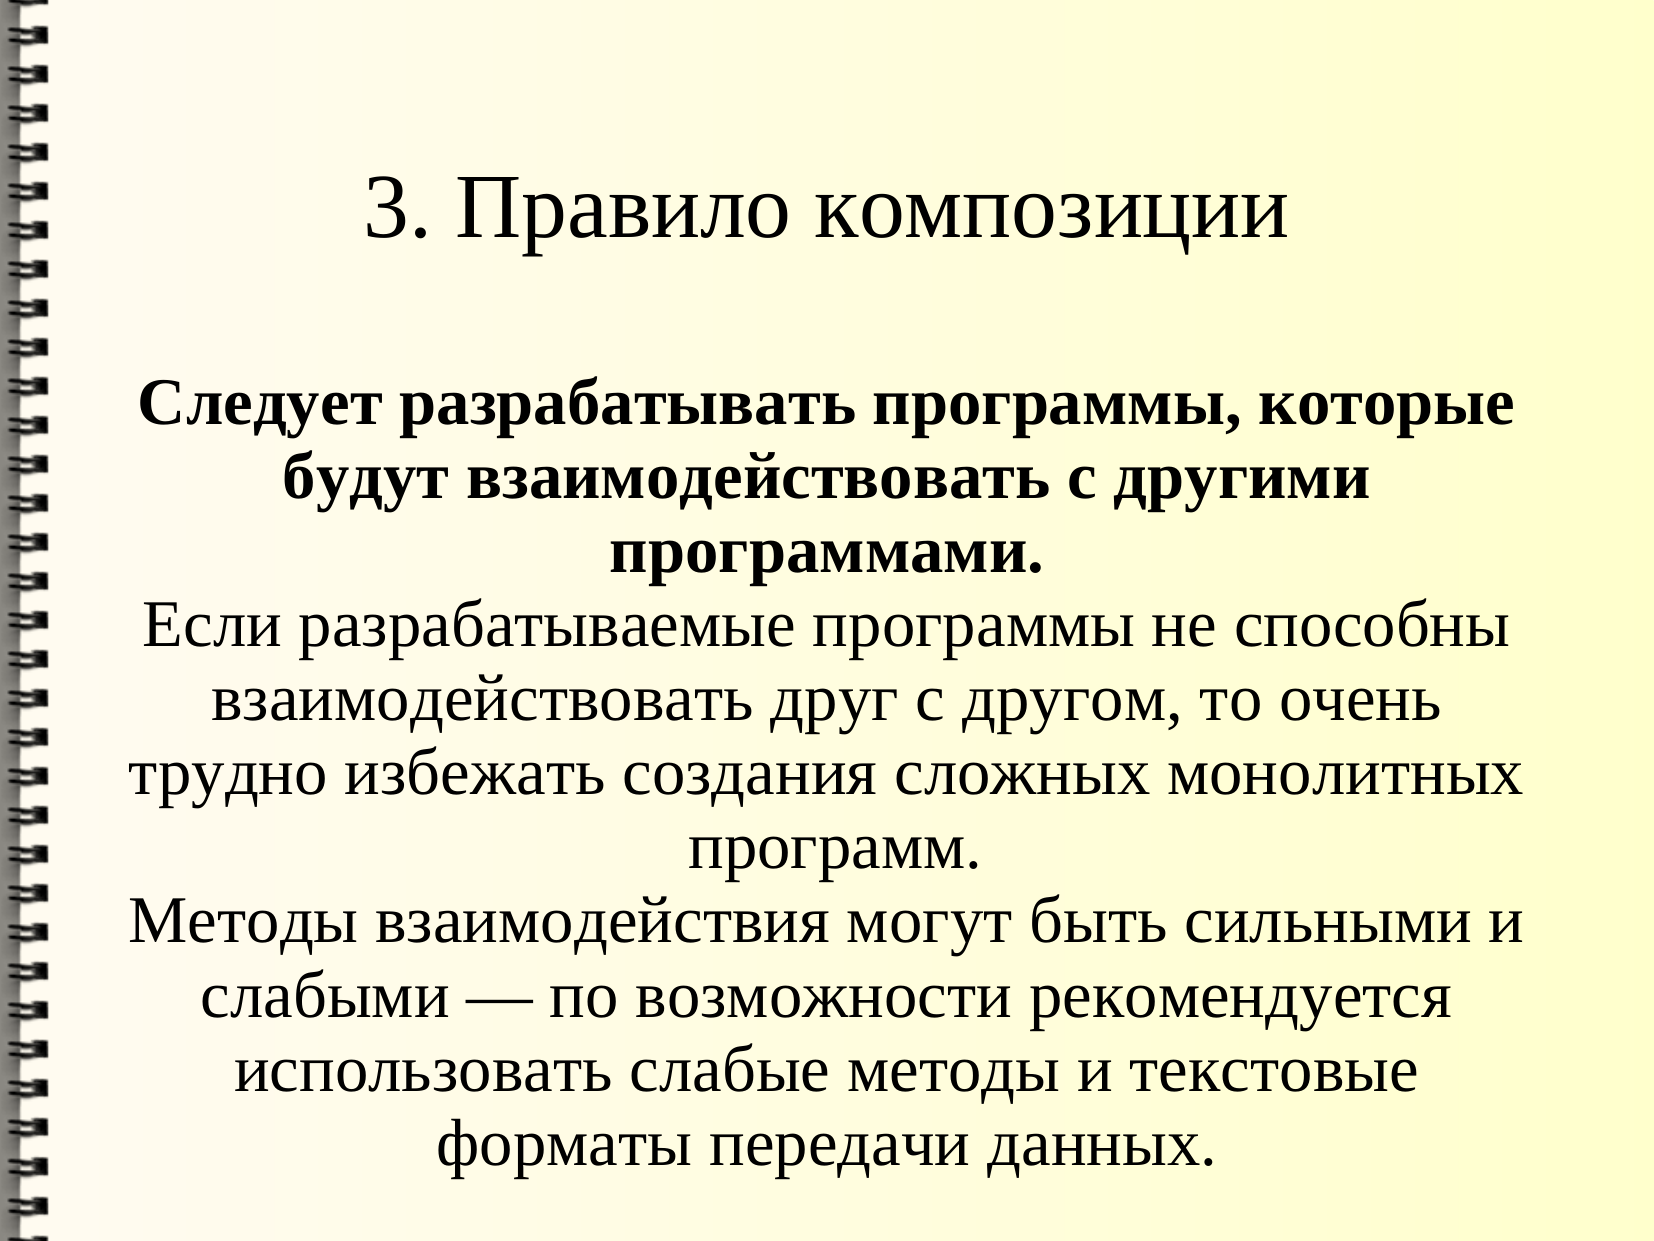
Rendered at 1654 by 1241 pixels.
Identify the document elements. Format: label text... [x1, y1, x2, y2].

picture [0, 0, 1654, 1241]
subtitle Следует разрабатывать программы, которые будут взаимодействовать с другими программами. Если разрабатываемые программы не способны взаимодействовать друг с другом, то очень трудно избежать создания сложных монолитных программ. Методы взаимодействия могут быть сильными и слабыми — по возможности рекомендуется использовать слабые методы и текстовые форматы передачи данных. [121, 344, 1534, 1200]
title 3. Правило композиции [121, 102, 1534, 311]
